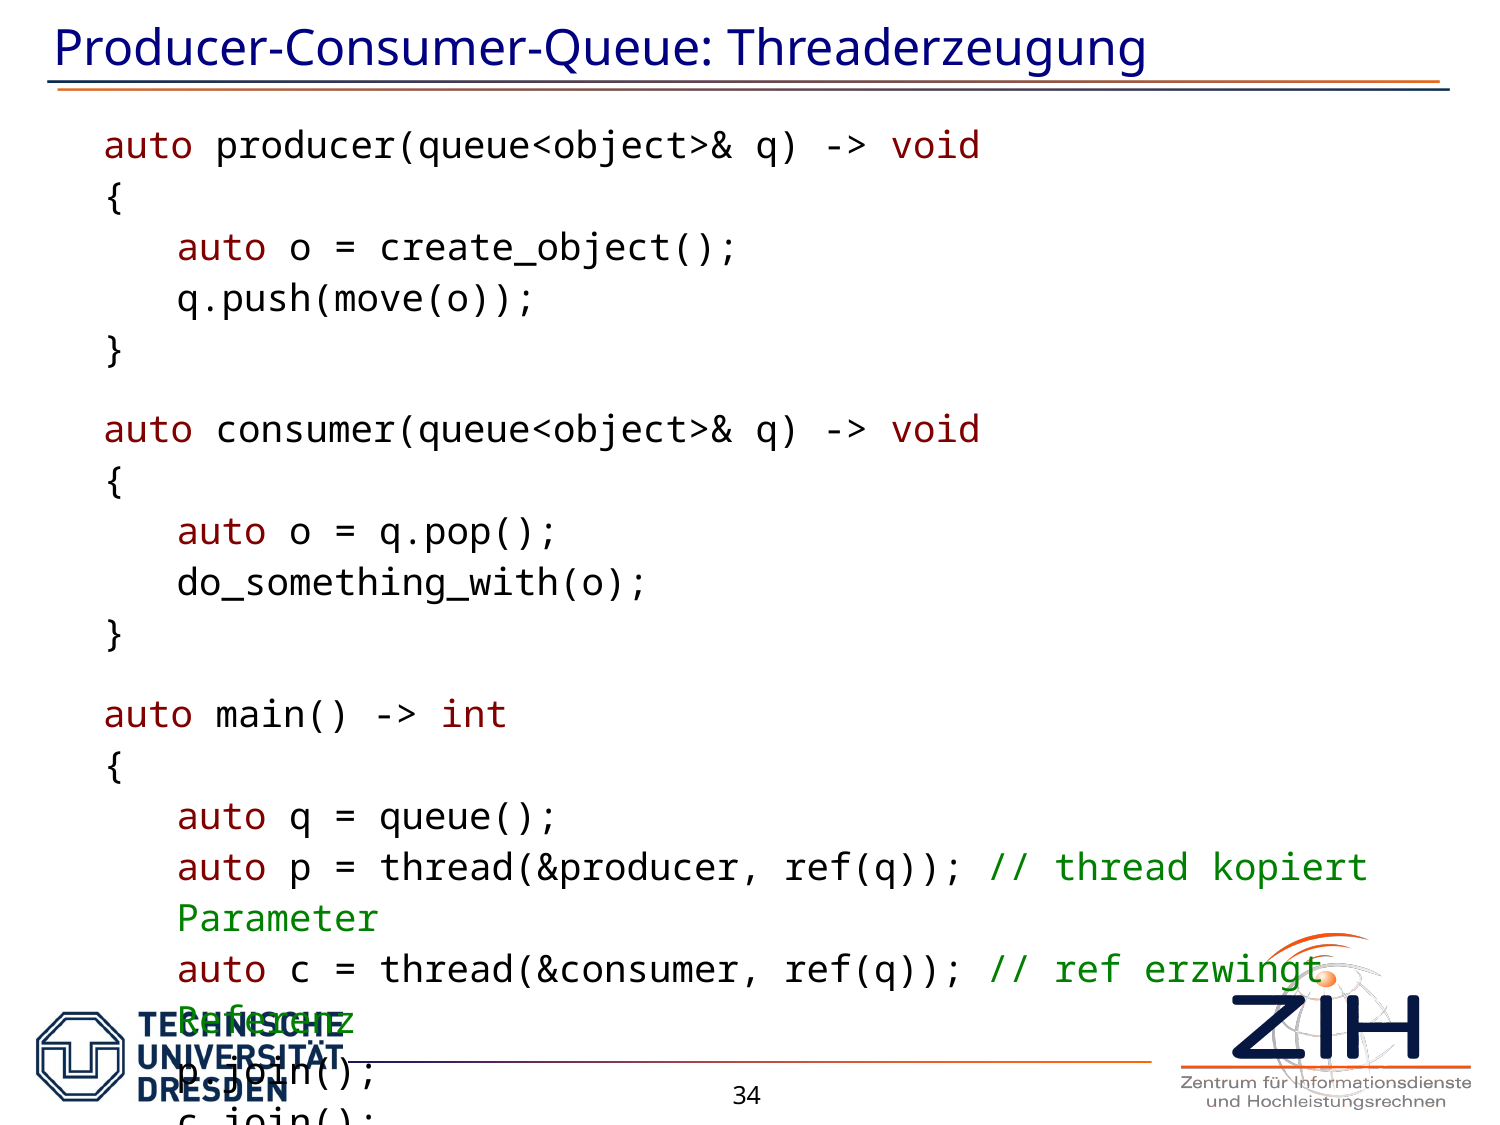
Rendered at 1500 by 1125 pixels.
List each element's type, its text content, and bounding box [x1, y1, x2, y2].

title Producer-Consumer-Queue: Threaderzeugung [53, 12, 1453, 81]
picture [47, 80, 1450, 91]
list auto producer(queue<object>& q) -> void { auto o = create_object(); q.push(move(o)); } auto consumer(queue<object>& q) -> void { auto o = q.pop(); do_something_with(o); } auto main() -> int { auto q = queue(); auto p = thread(&producer, ref(q)); // thread kopiert Parameter auto c = thread(&consumer, ref(q)); // ref erzwingt Referenz p.join(); c.join(); return 0; } [29, 118, 1418, 928]
picture [35, 1011, 343, 1102]
picture [1181, 933, 1471, 1110]
picture [183, 1011, 192, 1019]
